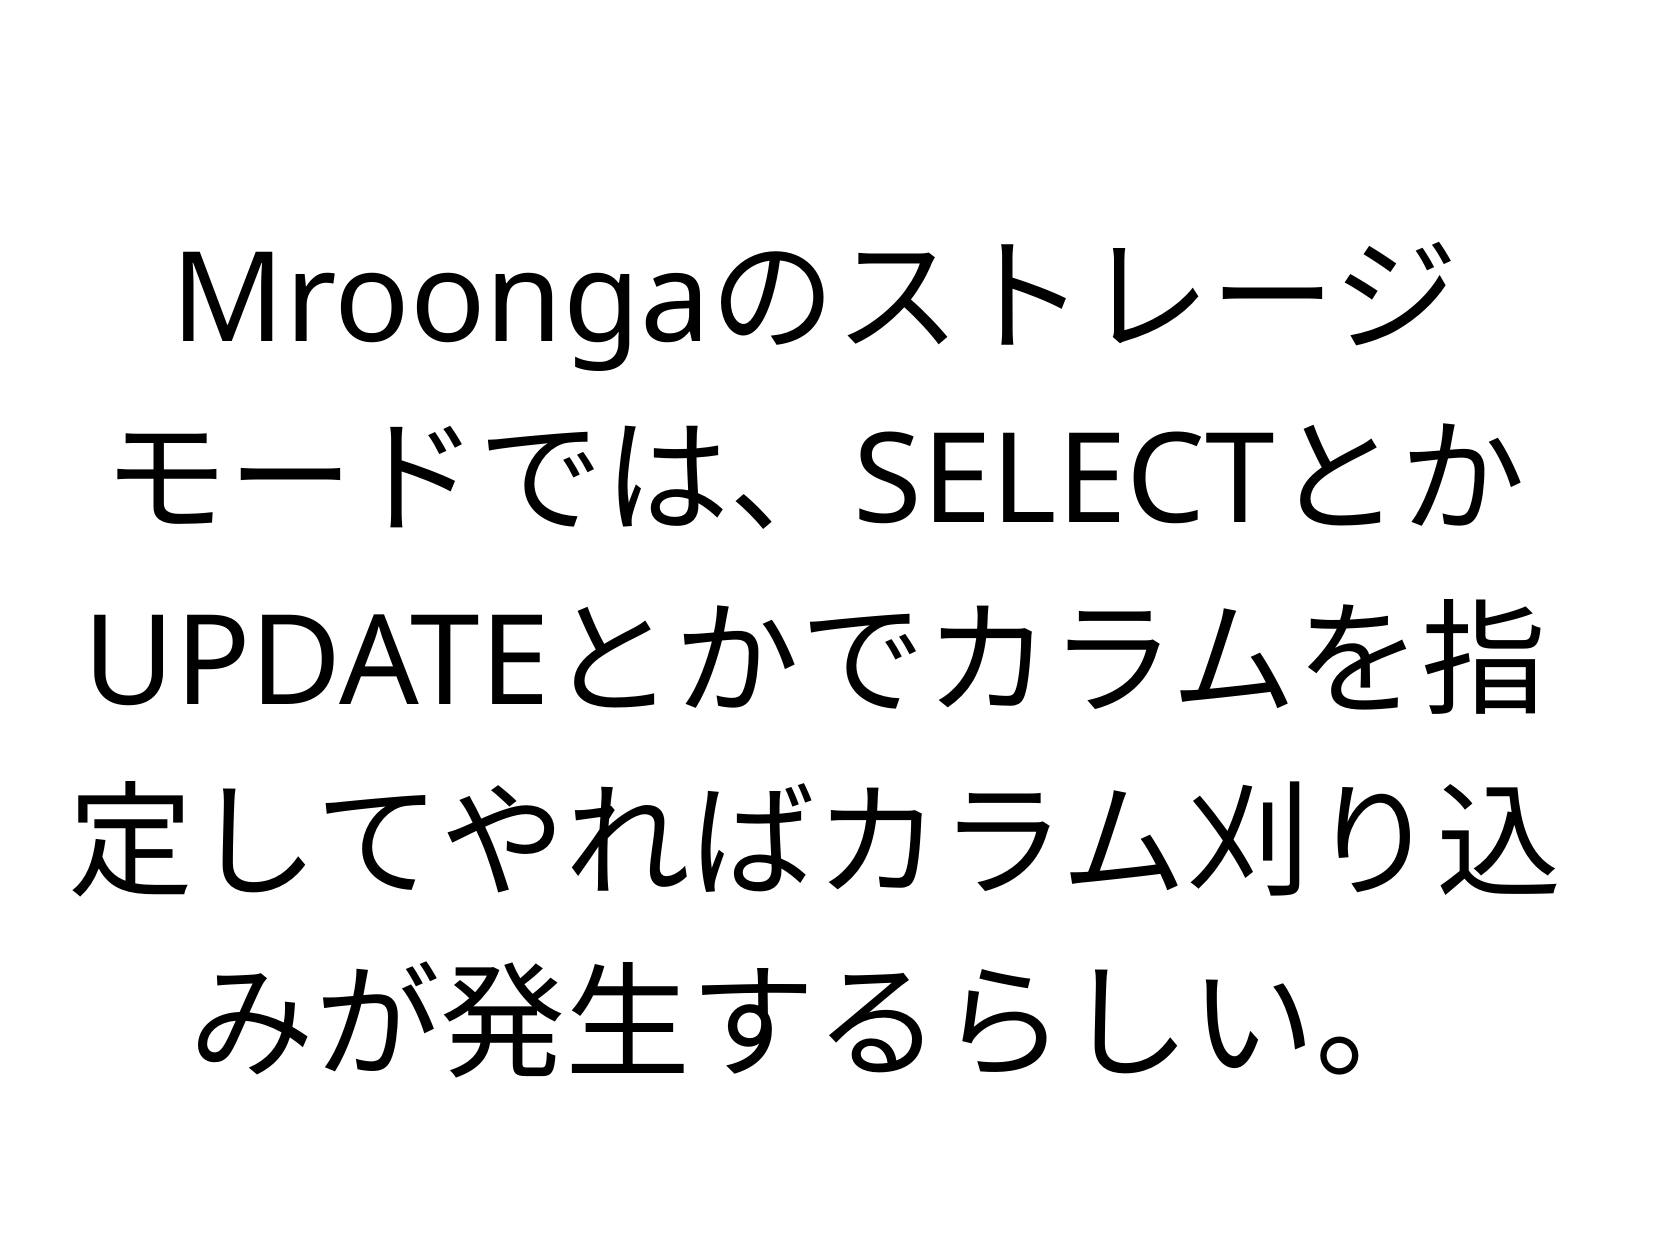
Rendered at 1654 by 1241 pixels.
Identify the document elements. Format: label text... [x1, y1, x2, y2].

subtitle Mroongaのストレージモードでは、SELECTとかUPDATEとかでカラムを指定してやればカラム刈り込みが発生するらしい。 [59, 290, 1571, 1010]
